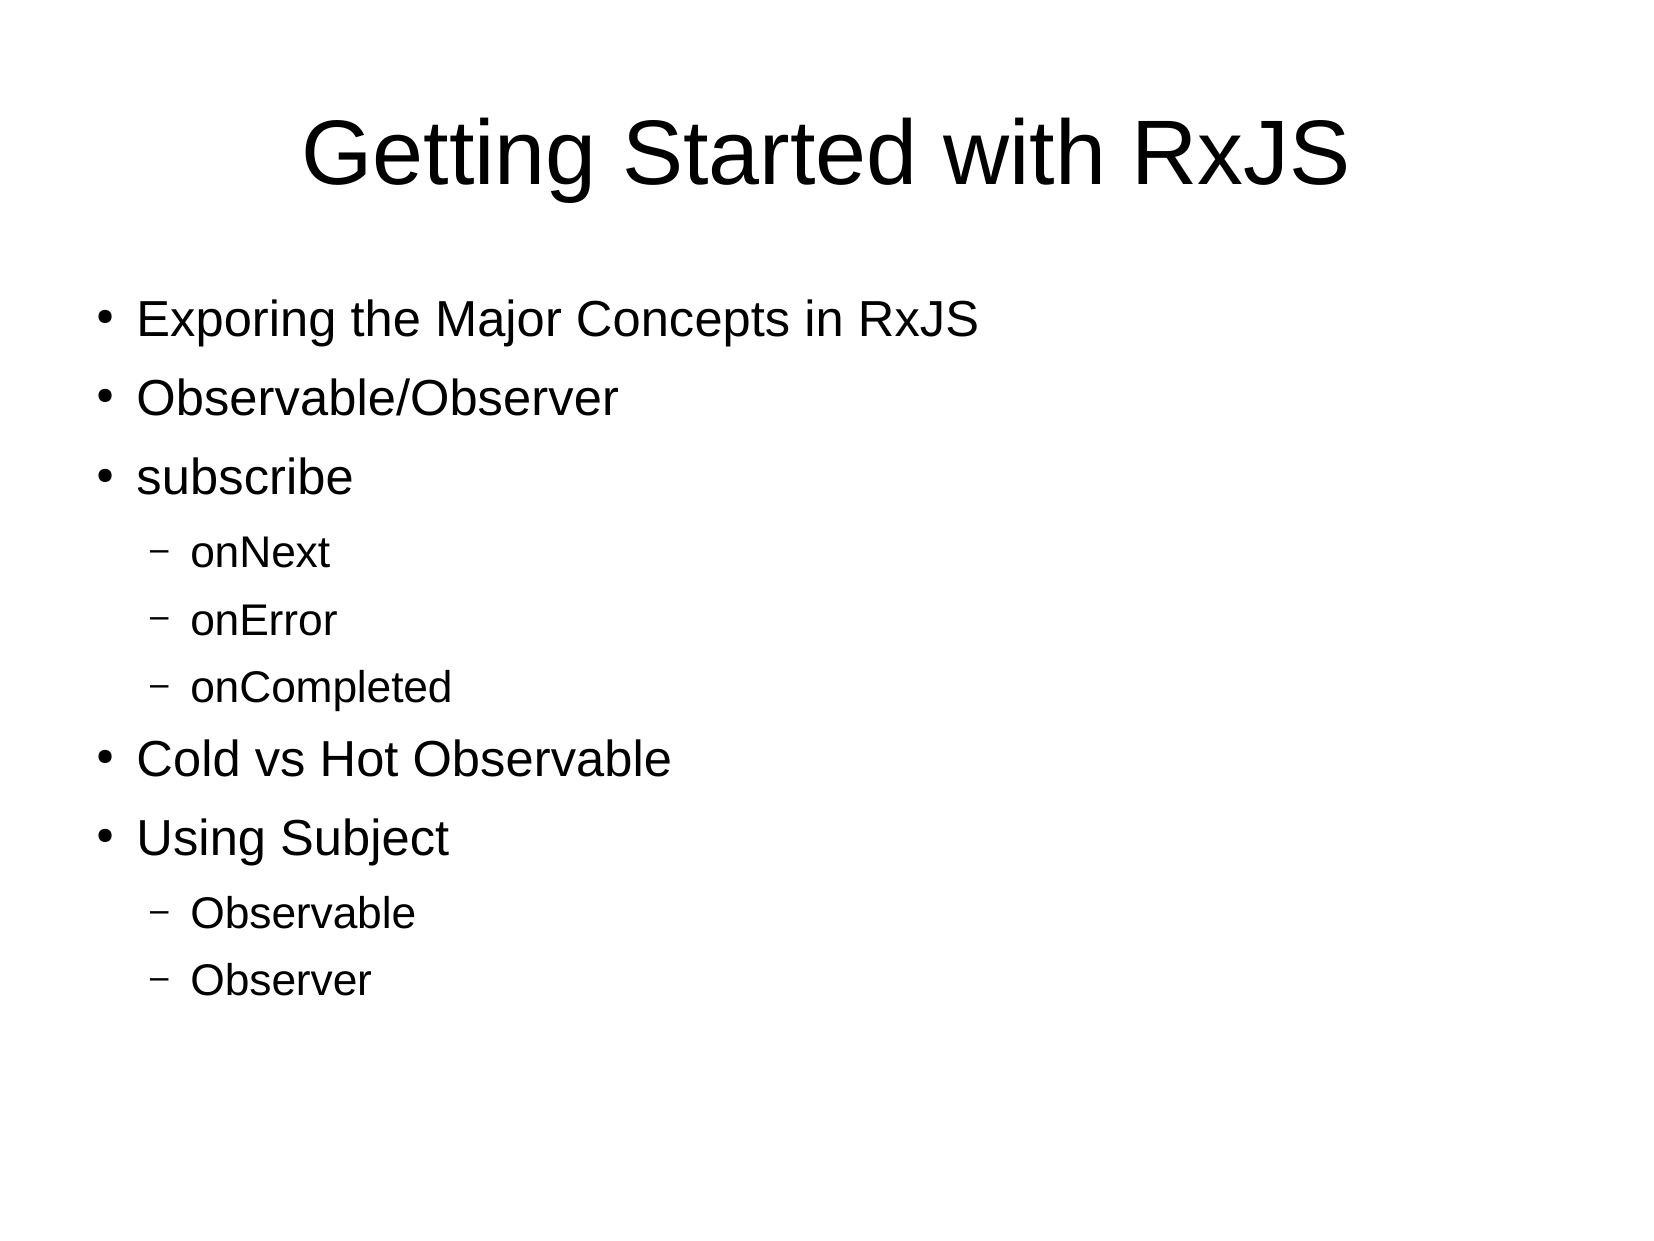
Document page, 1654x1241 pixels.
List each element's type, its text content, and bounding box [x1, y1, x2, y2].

list Exporing the Major Concepts in RxJS Observable/Observer subscribe onNext onError onCompleted Cold vs Hot Observable Using Subject Observable Observer [82, 290, 1571, 1010]
title Getting Started with RxJS [82, 49, 1571, 257]
